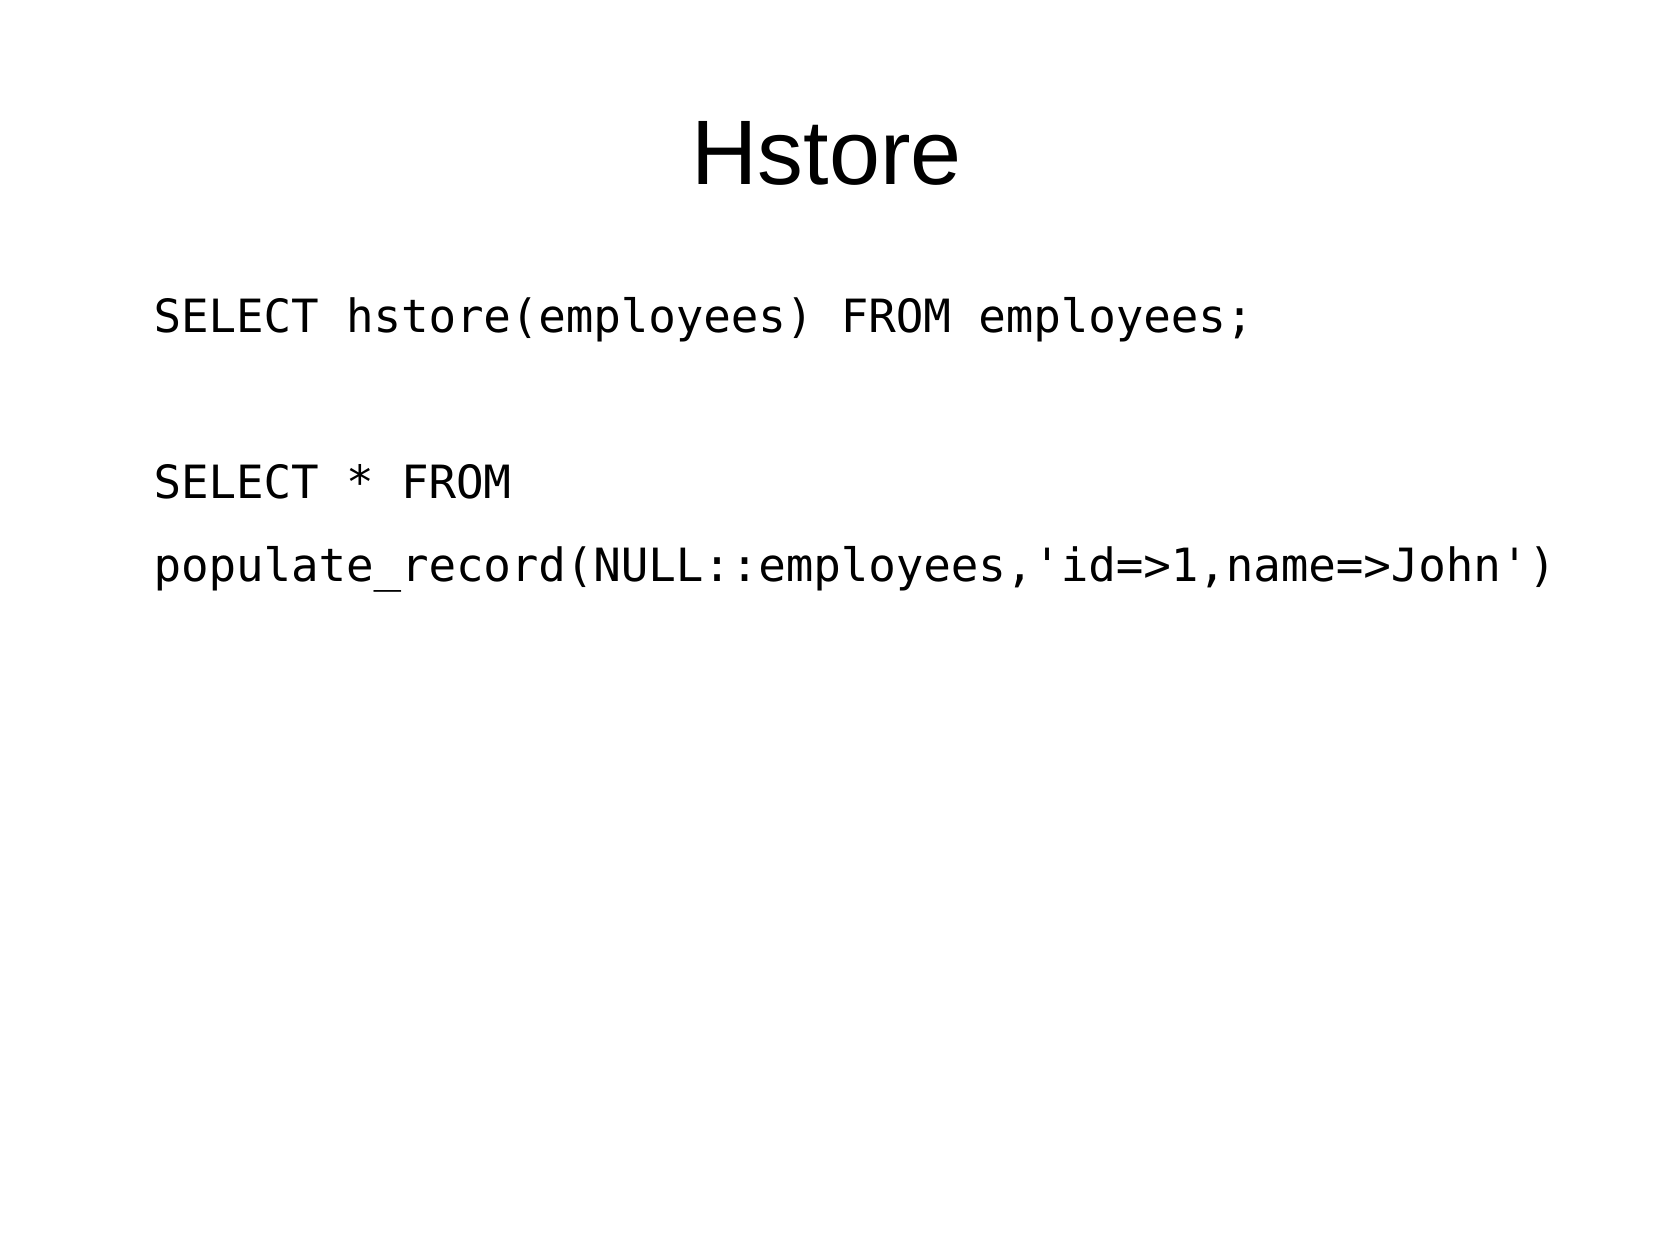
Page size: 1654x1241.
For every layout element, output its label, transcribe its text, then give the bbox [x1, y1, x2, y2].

title Hstore [82, 49, 1571, 257]
list SELECT hstore(employees) FROM employees; SELECT * FROM populate_record(NULL::employees,'id=>1,name=>John') [82, 290, 1571, 1010]
